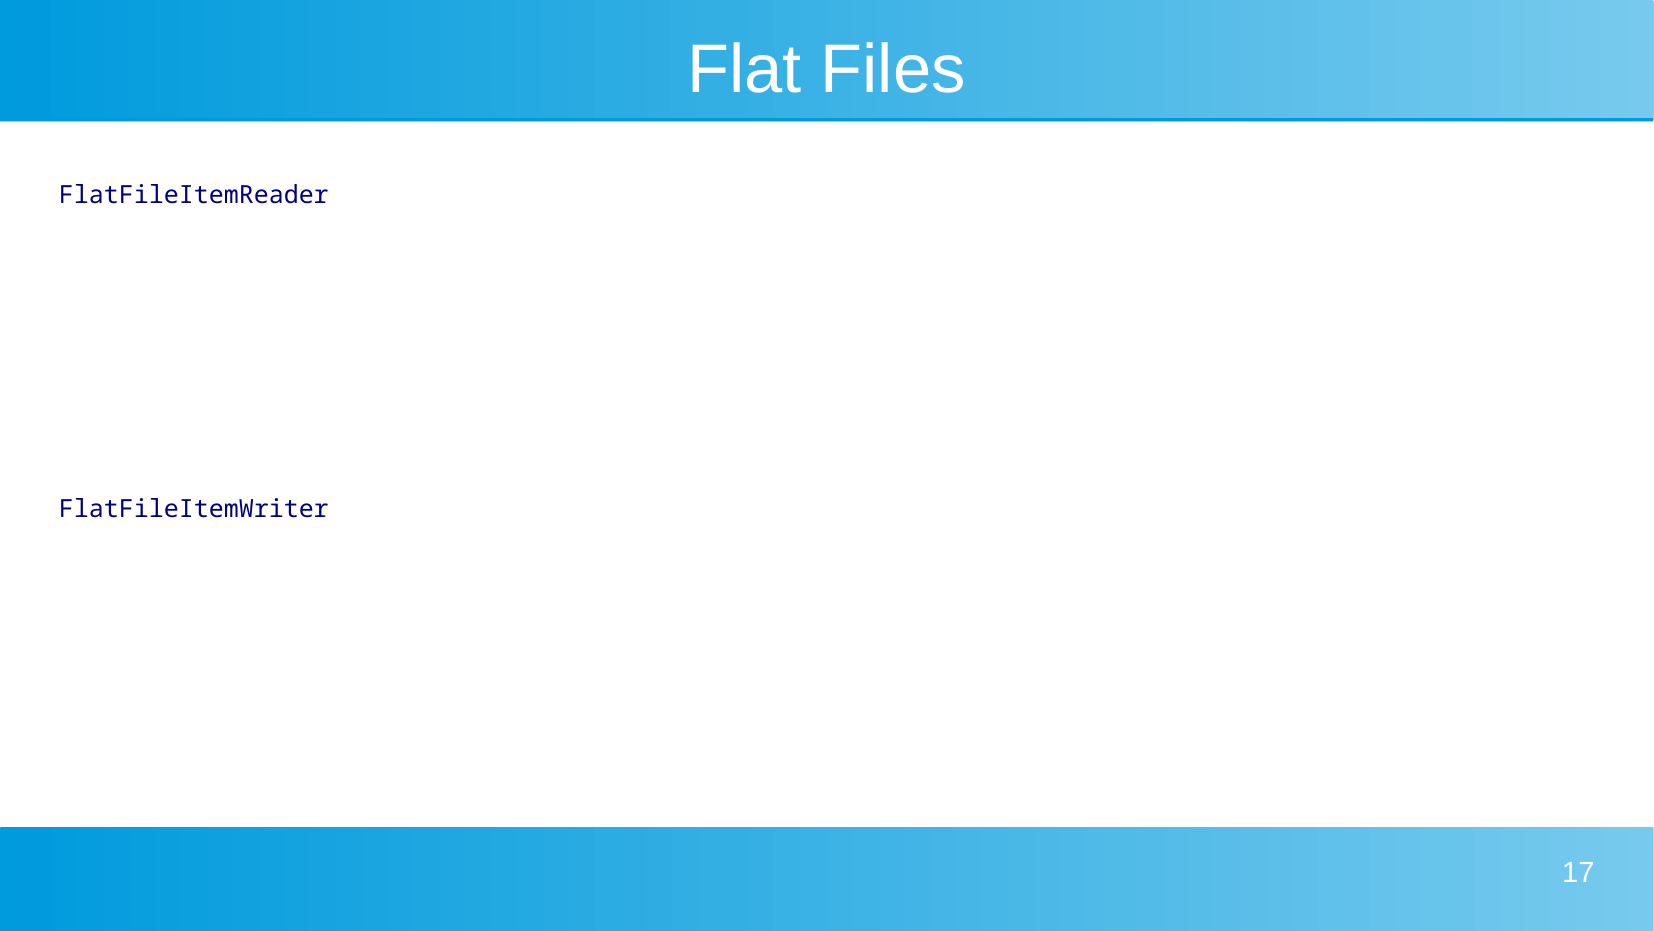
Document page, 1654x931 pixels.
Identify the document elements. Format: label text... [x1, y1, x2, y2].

title Flat Files [59, 29, 1595, 108]
list FlatFileItemWriter [59, 485, 1595, 768]
list FlatFileItemReader [59, 177, 1595, 459]
